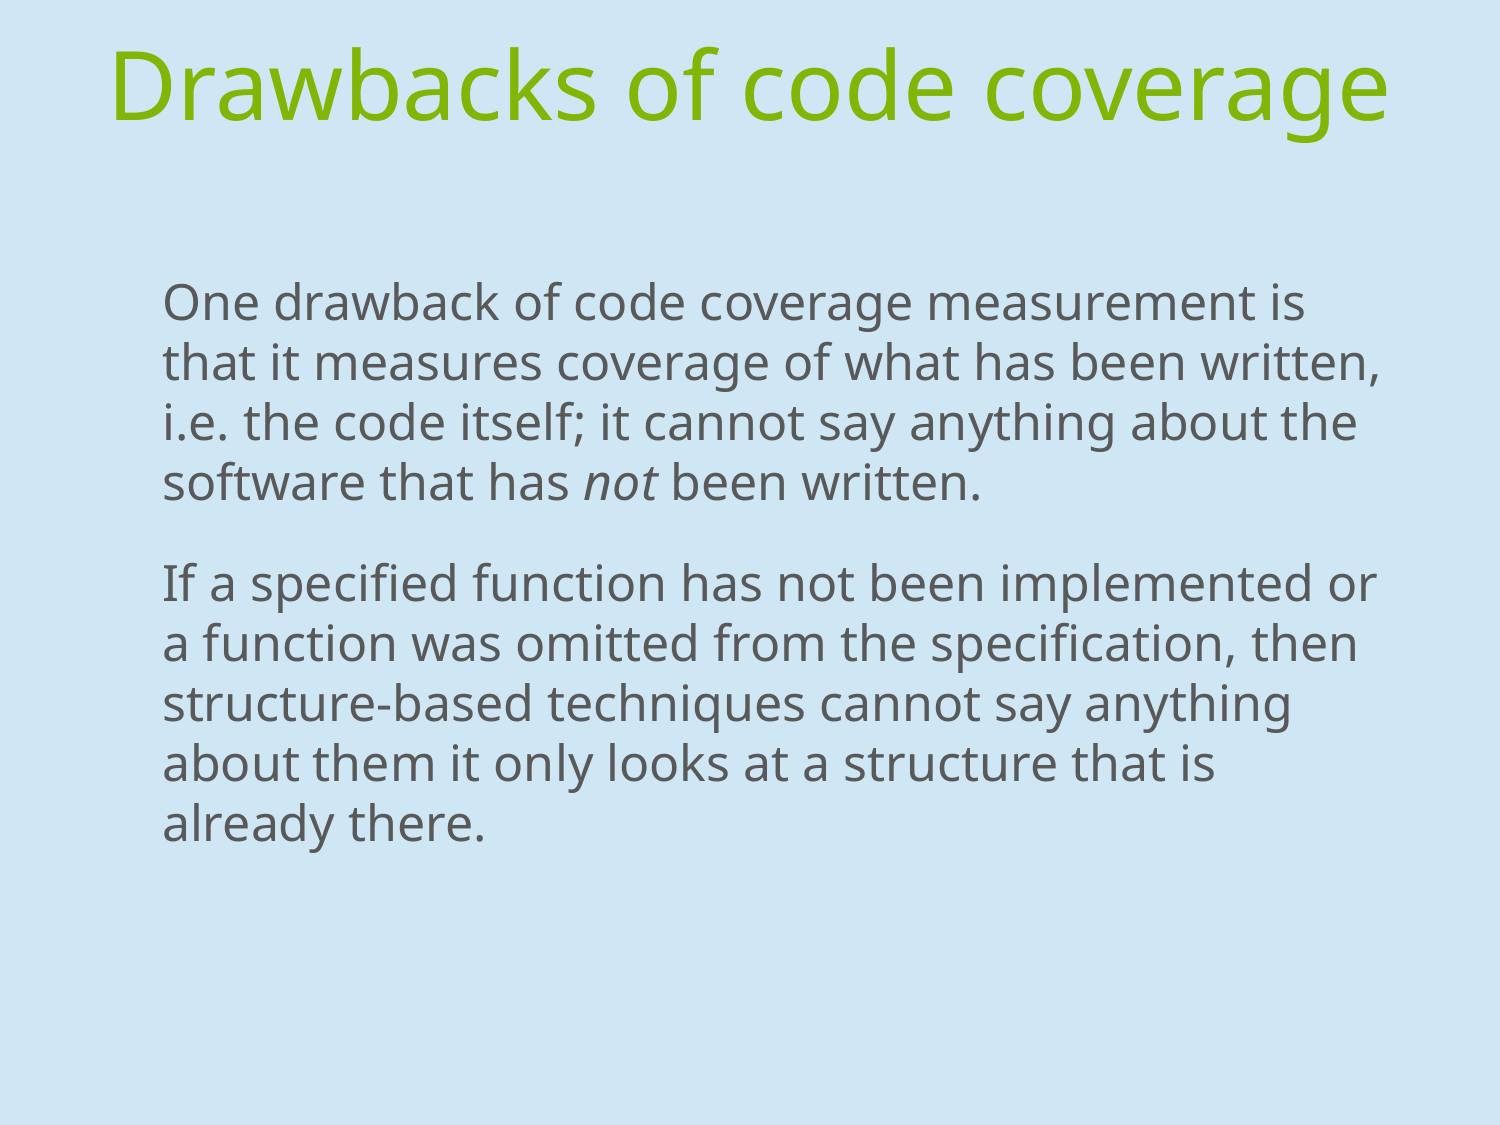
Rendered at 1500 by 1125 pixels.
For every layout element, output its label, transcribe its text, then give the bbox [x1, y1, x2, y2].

list One drawback of code coverage measurement is that it measures coverage of what has been written, i.e. the code itself; it cannot say anything about the software that has not been written. If a specified function has not been implemented or a function was omitted from the specification, then structure-based techniques cannot say anything about them it only looks at a structure that is already there. [90, 262, 1410, 975]
title Drawbacks of code coverage [90, 17, 1410, 237]
